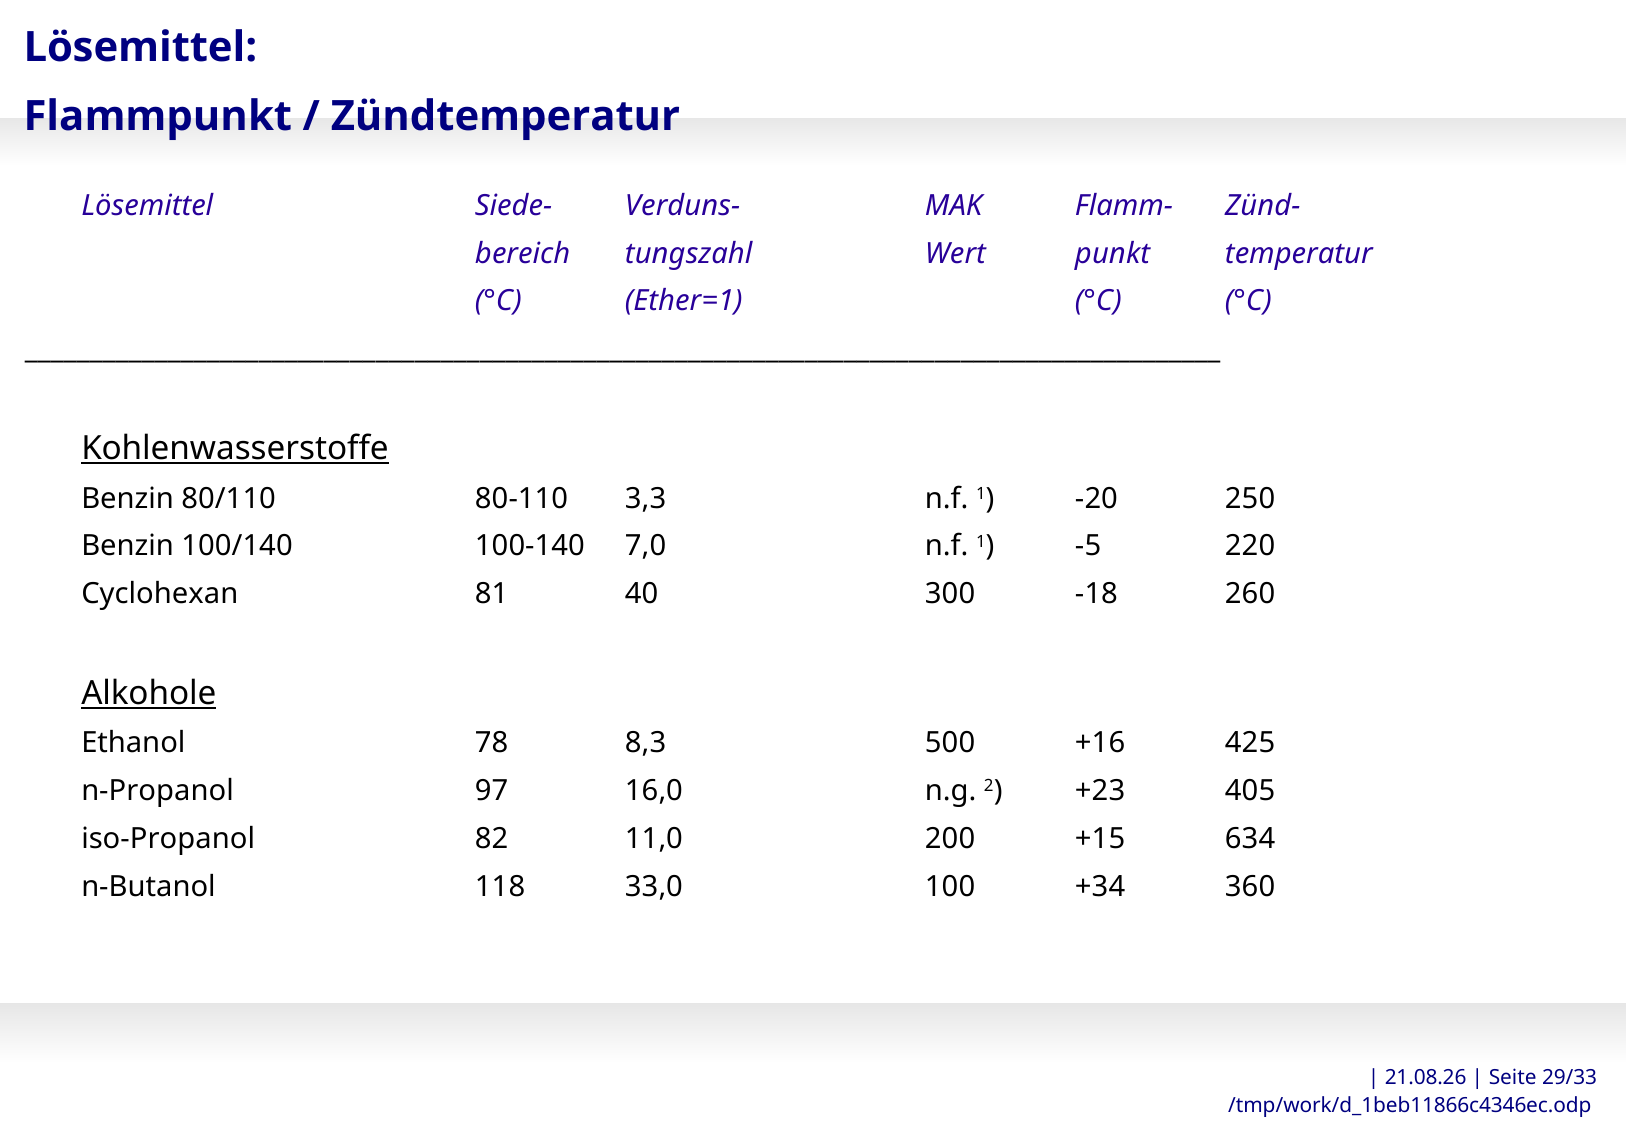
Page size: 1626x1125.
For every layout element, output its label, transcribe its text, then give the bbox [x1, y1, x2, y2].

title Lösemittel: Flammpunkt / Zündtemperatur [23, 5, 1600, 154]
list Lösemittel Siede- Verduns- MAK Flamm- Zünd- bereich tungszahl Wert punkt temperatur (°C) (Ether=1) (°C) (°C) ____________________________________________________________________________________________ Kohlenwasserstoffe Benzin 80/110 80-110 3,3 n.f. 1) -20 250 Benzin 100/140 100-140 7,0 n.f. 1) -5 220 Cyclohexan 81 40 300 -18 260 Alkohole Ethanol 78 8,3 500 +16 425 n-Propanol 97 16,0 n.g. 2) +23 405 iso-Propanol 82 11,0 200 +15 634 n-Butanol 118 33,0 100 +34 360 [24, 176, 1565, 995]
